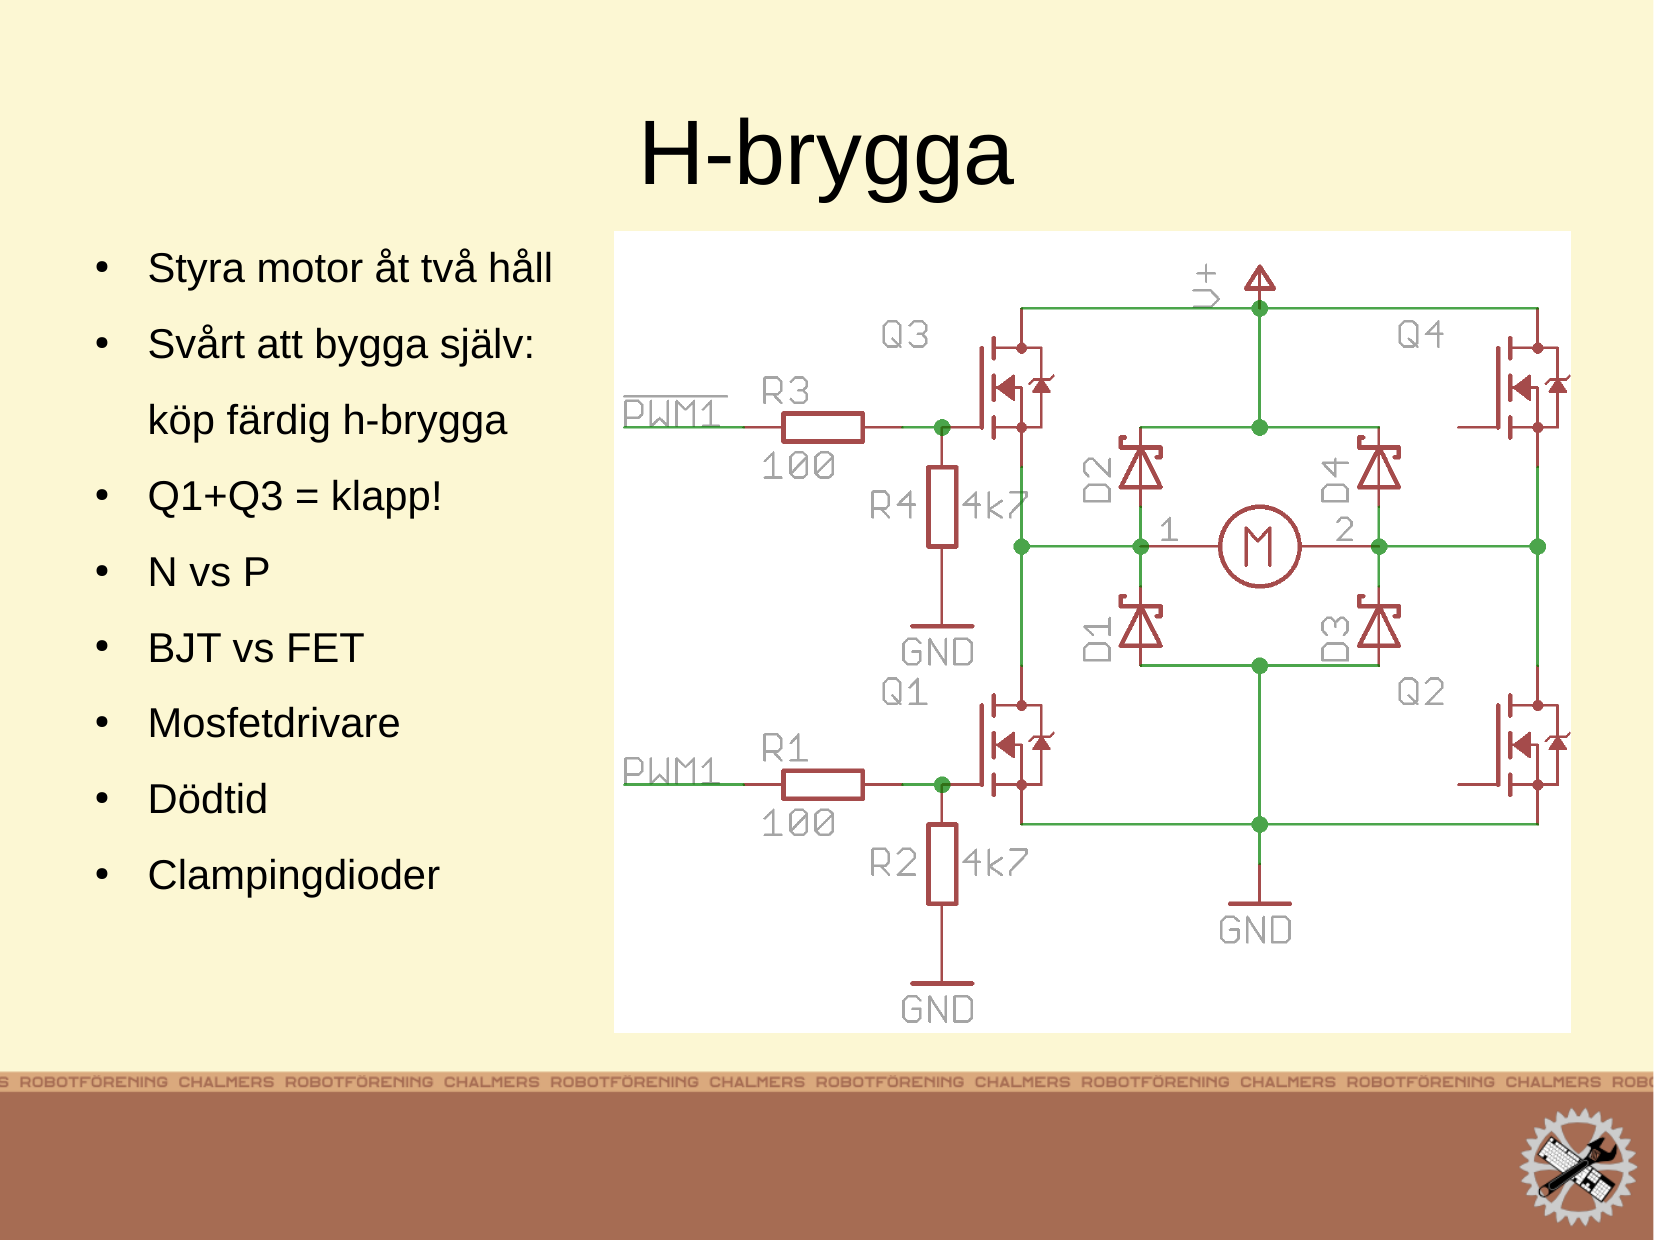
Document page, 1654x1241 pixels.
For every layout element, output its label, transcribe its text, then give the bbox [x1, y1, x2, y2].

title H-brygga [82, 49, 1571, 244]
list Styra motor åt två håll Svårt att bygga själv: köp färdig h-brygga Q1+Q3 = klapp! N vs P BJT vs FET Mosfetdrivare Dödtid Clampingdioder [76, 244, 1565, 1063]
picture [0, 0, 1654, 1240]
